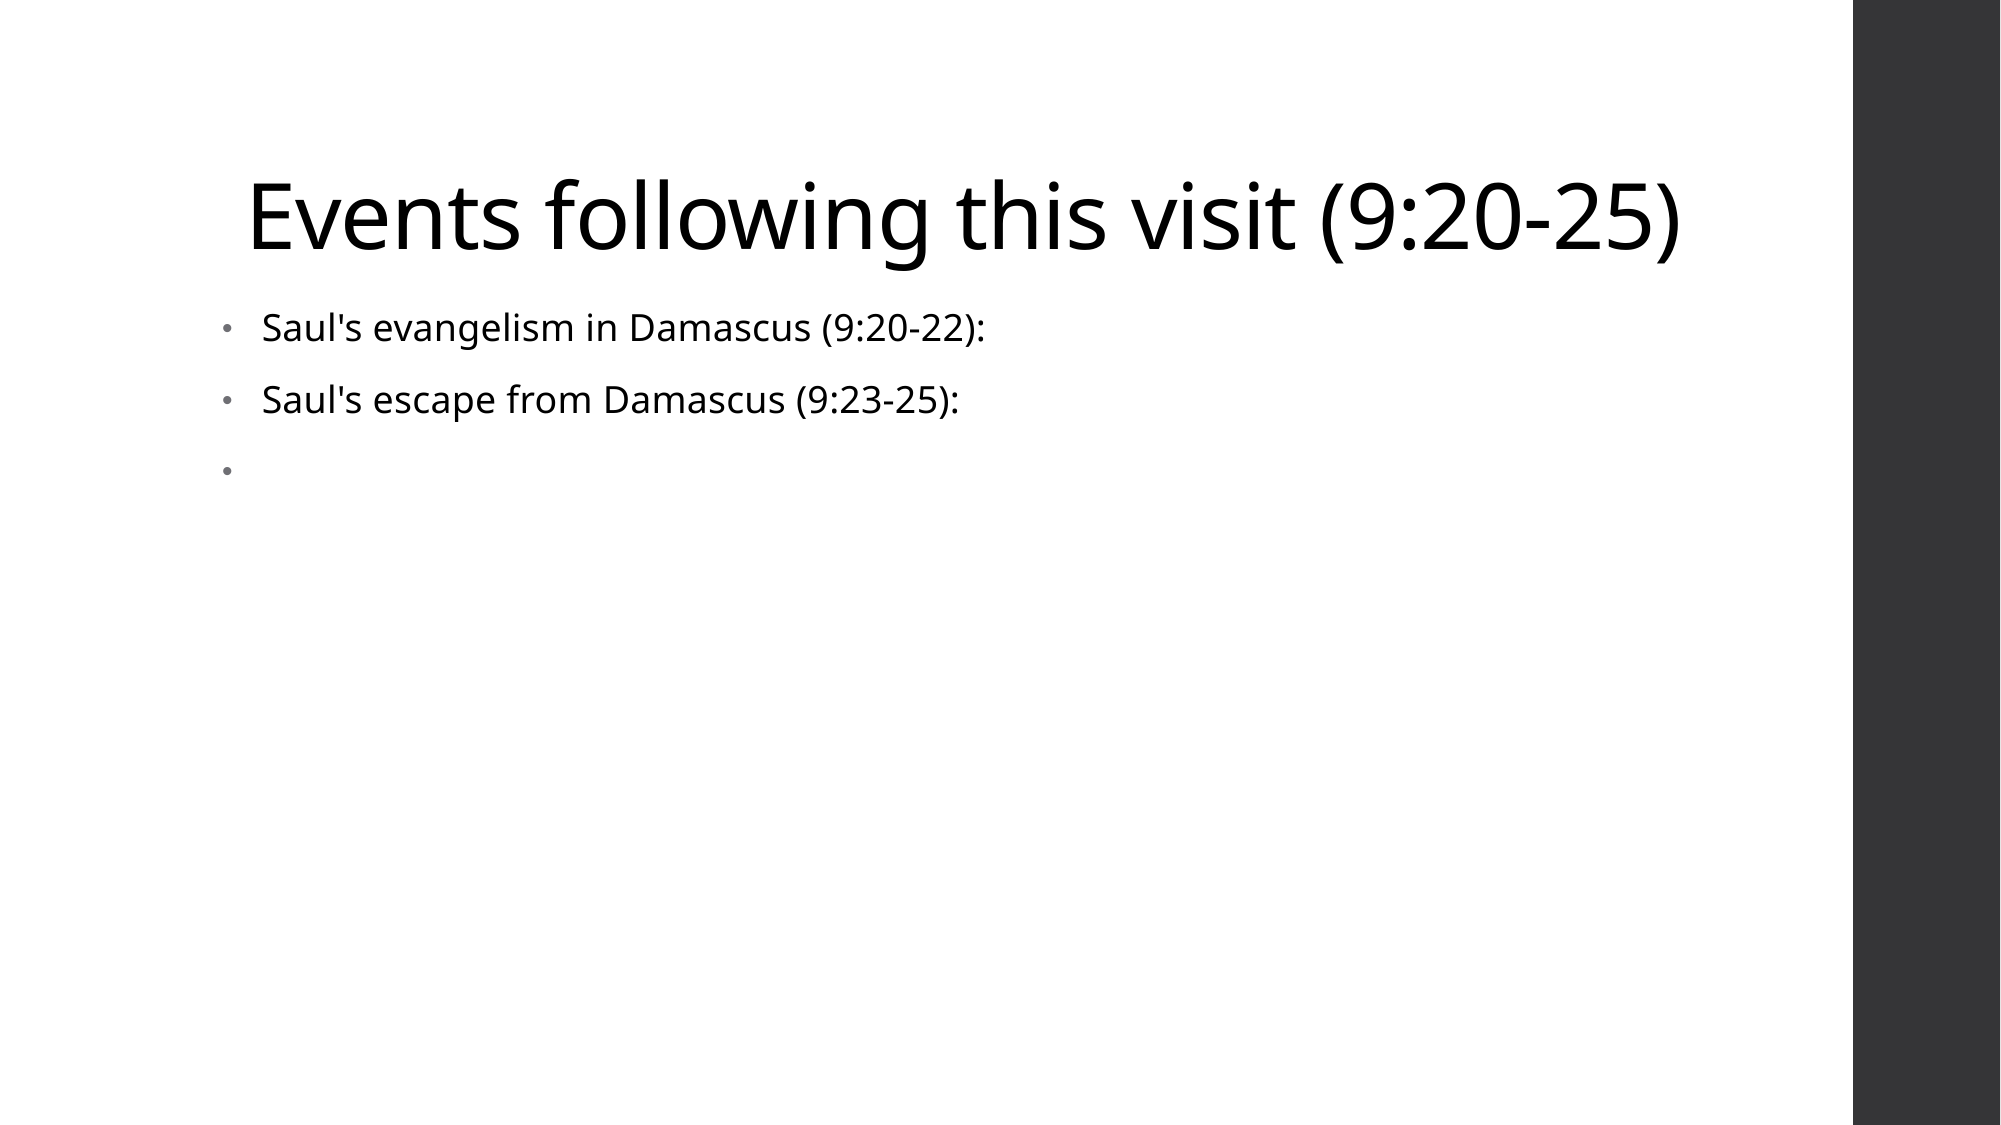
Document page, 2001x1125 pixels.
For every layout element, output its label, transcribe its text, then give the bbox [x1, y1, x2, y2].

title Events following this visit (9:20-25) [206, 60, 1797, 278]
list Saul's evangelism in Damascus (9:20-22): Saul's escape from Damascus (9:23-25): [206, 299, 1617, 1014]
